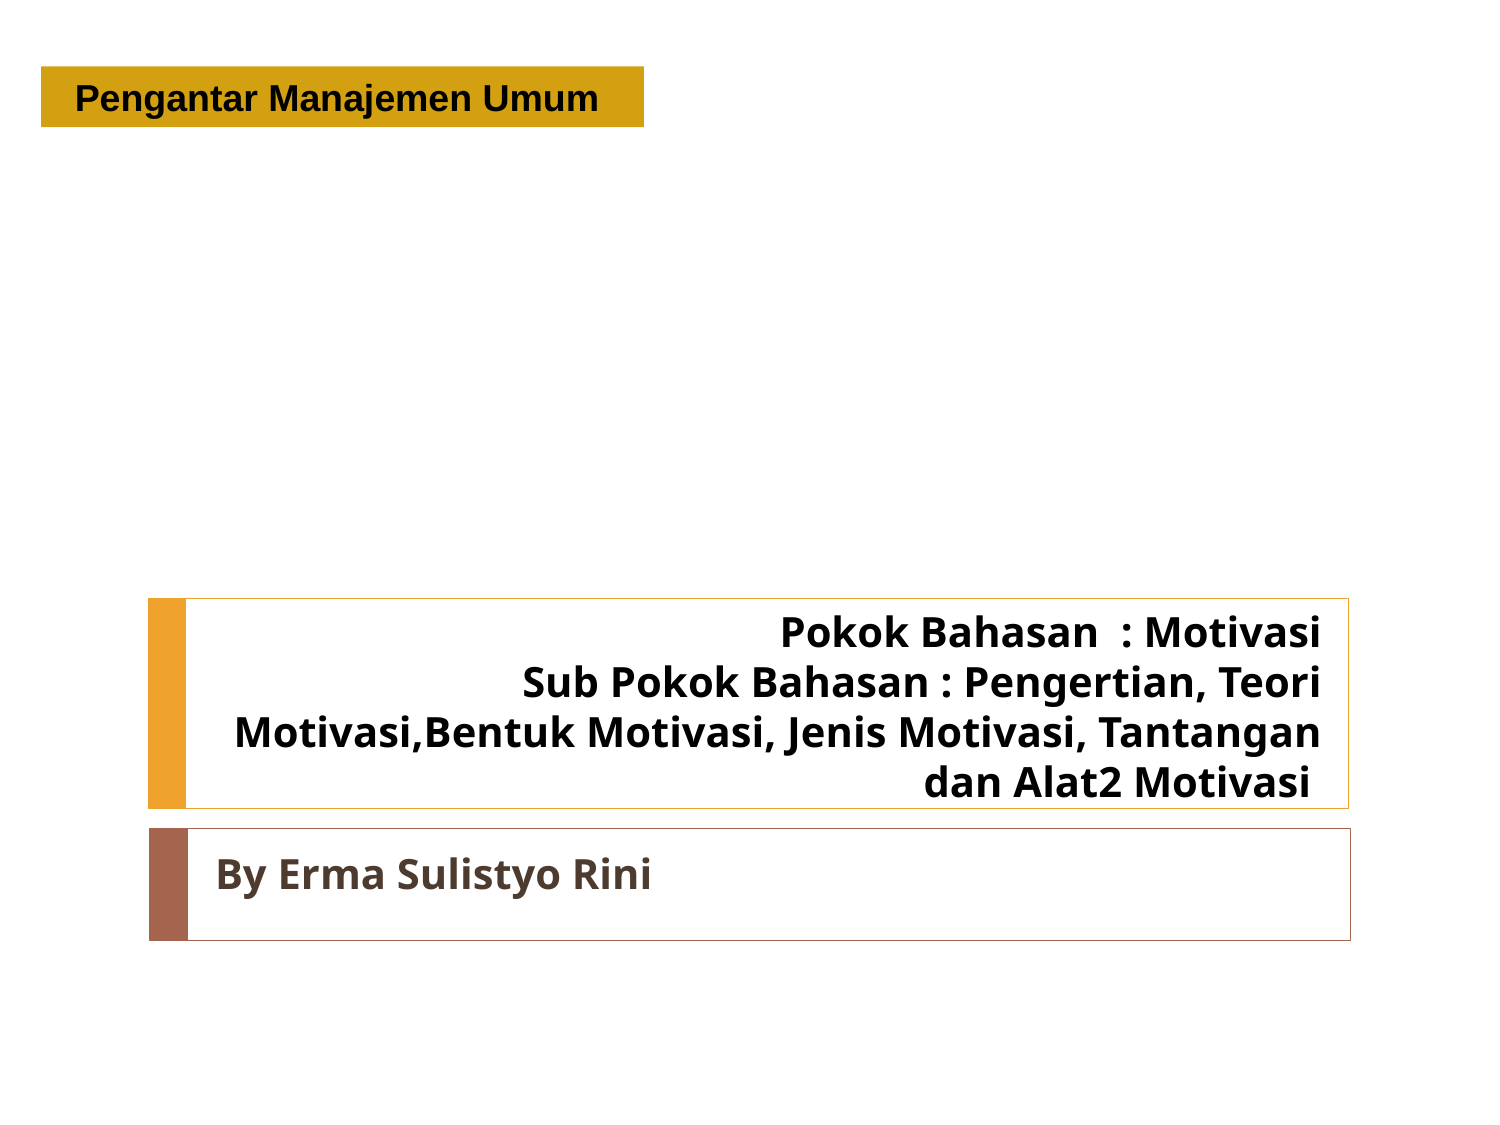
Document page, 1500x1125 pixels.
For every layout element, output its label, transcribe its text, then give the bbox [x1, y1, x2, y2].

title Pokok Bahasan : Motivasi Sub Pokok Bahasan : Pengertian, Teori Motivasi,Bentuk Motivasi, Jenis Motivasi, Tantangan dan Alat2 Motivasi [218, 597, 1344, 858]
text_box Pengantar Manajemen Umum [41, 66, 644, 128]
subtitle By Erma Sulistyo Rini [200, 840, 1326, 929]
